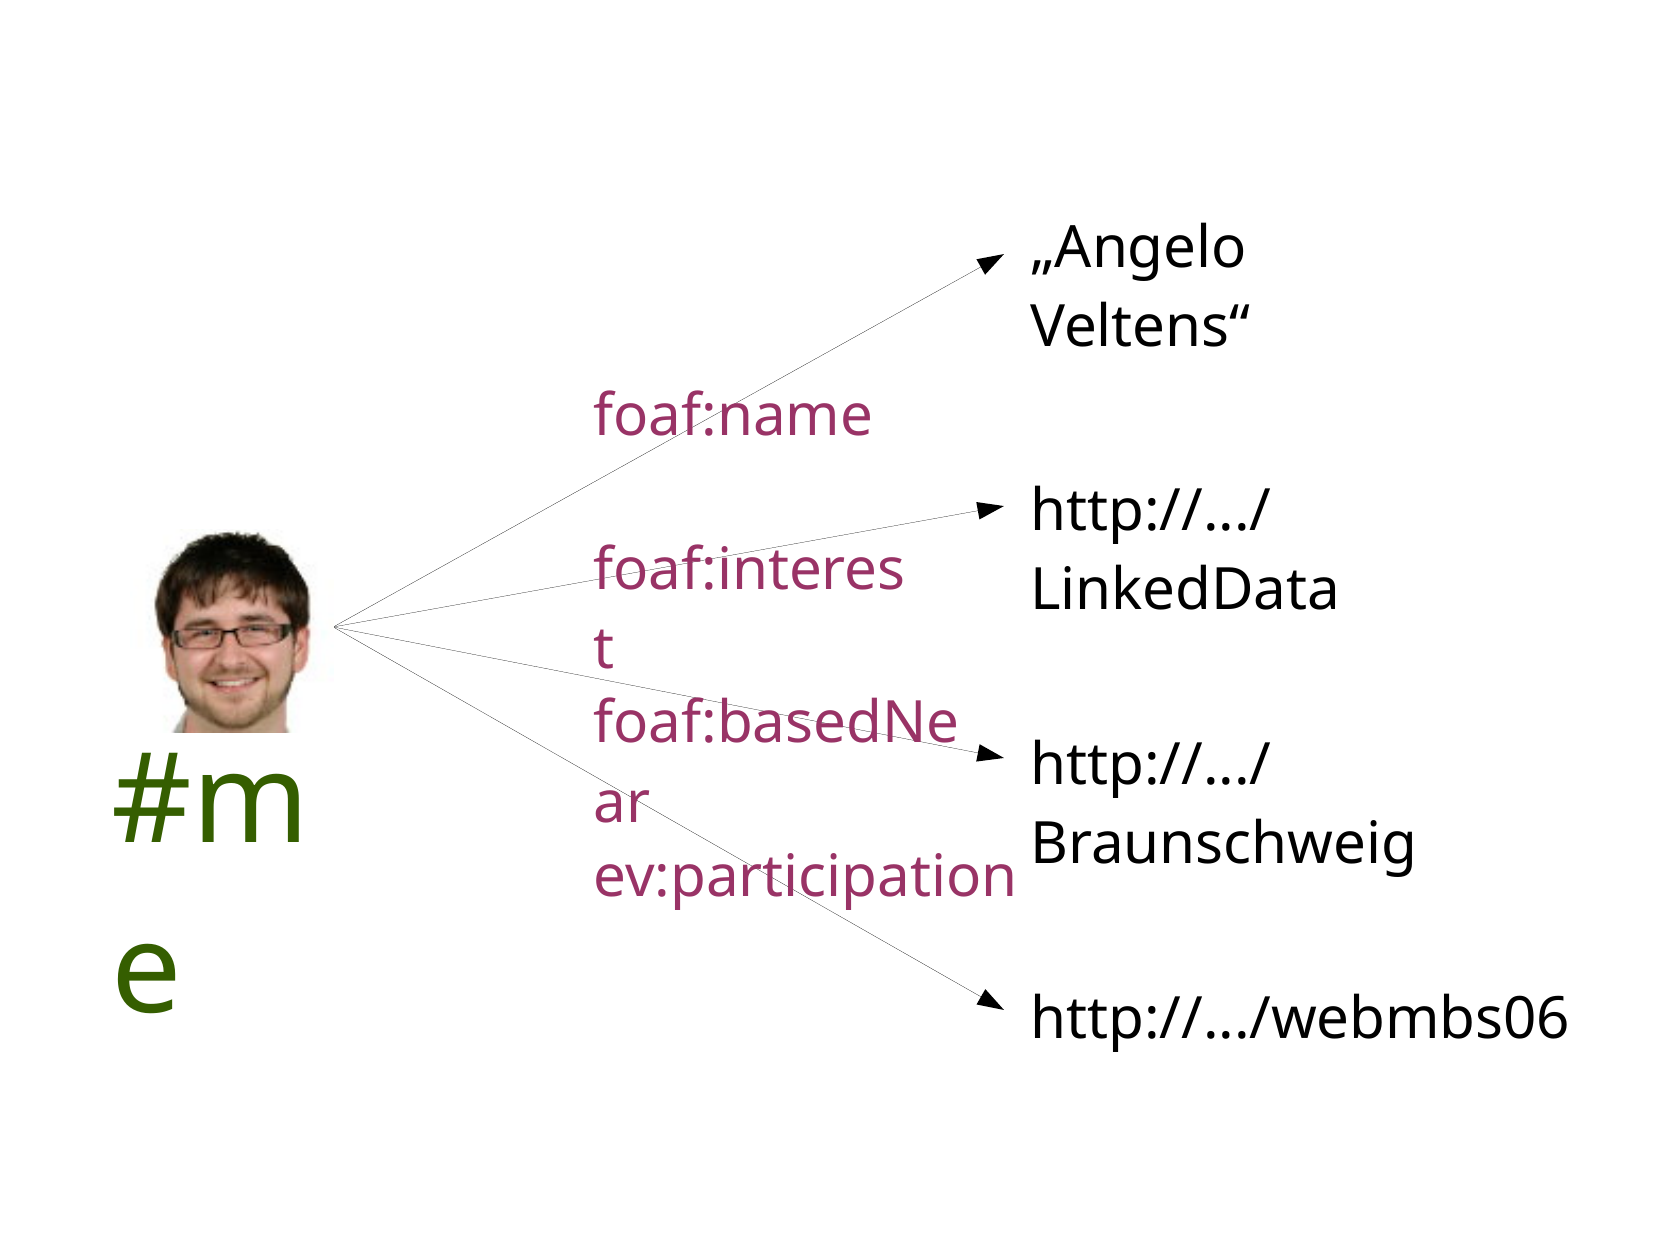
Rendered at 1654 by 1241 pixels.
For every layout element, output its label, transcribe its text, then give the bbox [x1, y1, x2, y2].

text_box „Angelo Veltens“ [1015, 197, 1465, 284]
text_box foaf:interest [578, 519, 934, 606]
text_box #me [96, 700, 367, 869]
text_box ev:participation [578, 826, 1040, 913]
text_box http://.../Braunschweig [1015, 714, 1630, 804]
text_box http://.../LinkedData [1015, 460, 1524, 615]
text_box http://.../webmbs06 [1015, 968, 1630, 1058]
text_box foaf:name [578, 366, 900, 452]
picture [130, 529, 334, 733]
text_box foaf:basedNear [578, 673, 1004, 760]
